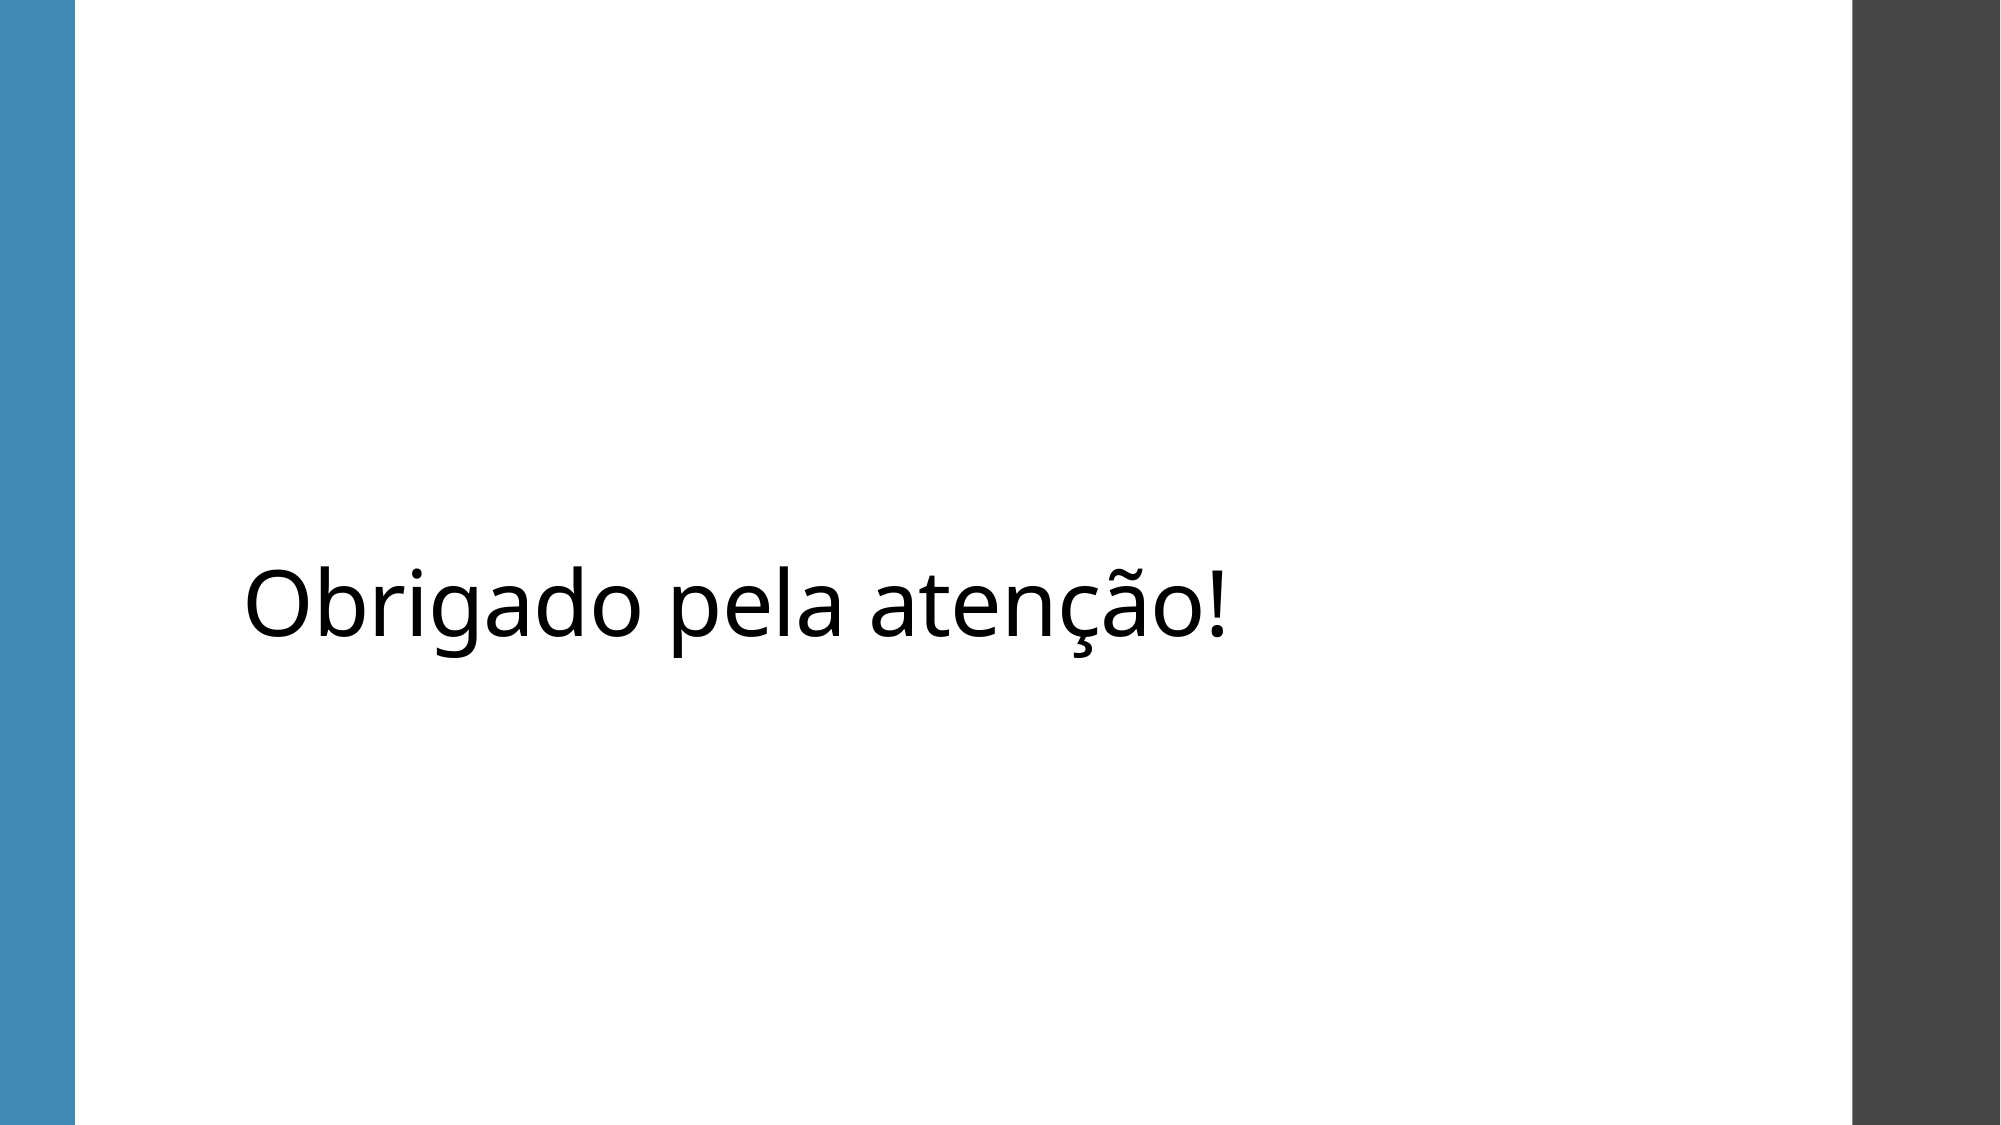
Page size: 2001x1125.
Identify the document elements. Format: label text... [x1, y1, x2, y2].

title Obrigado pela atenção! [227, 0, 1773, 663]
